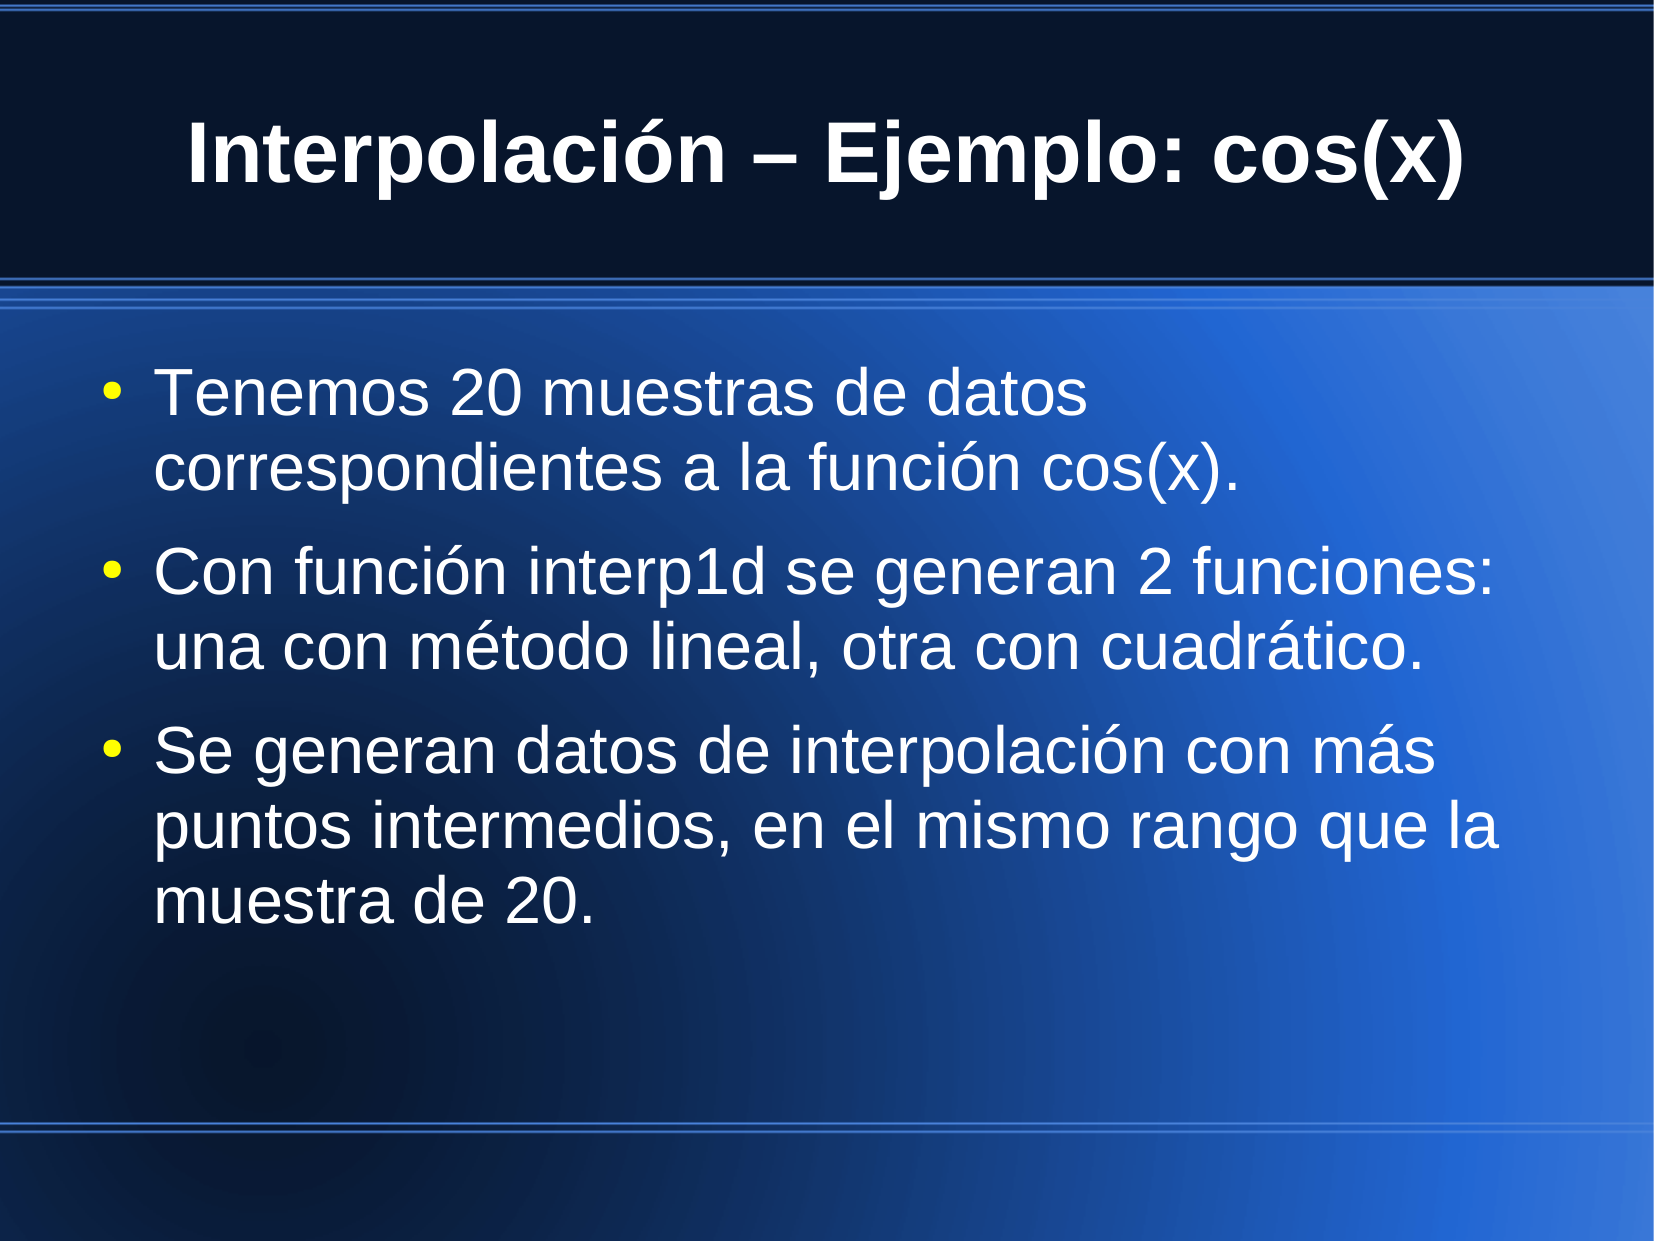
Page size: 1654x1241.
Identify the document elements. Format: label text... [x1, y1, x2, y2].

picture [0, 0, 1654, 1241]
title Interpolación – Ejemplo: cos(x) [82, 49, 1571, 257]
list Tenemos 20 muestras de datos correspondientes a la función cos(x). Con función interp1d se generan 2 funciones: una con método lineal, otra con cuadrático. Se generan datos de interpolación con más puntos intermedios, en el mismo rango que la muestra de 20. [82, 355, 1571, 1075]
